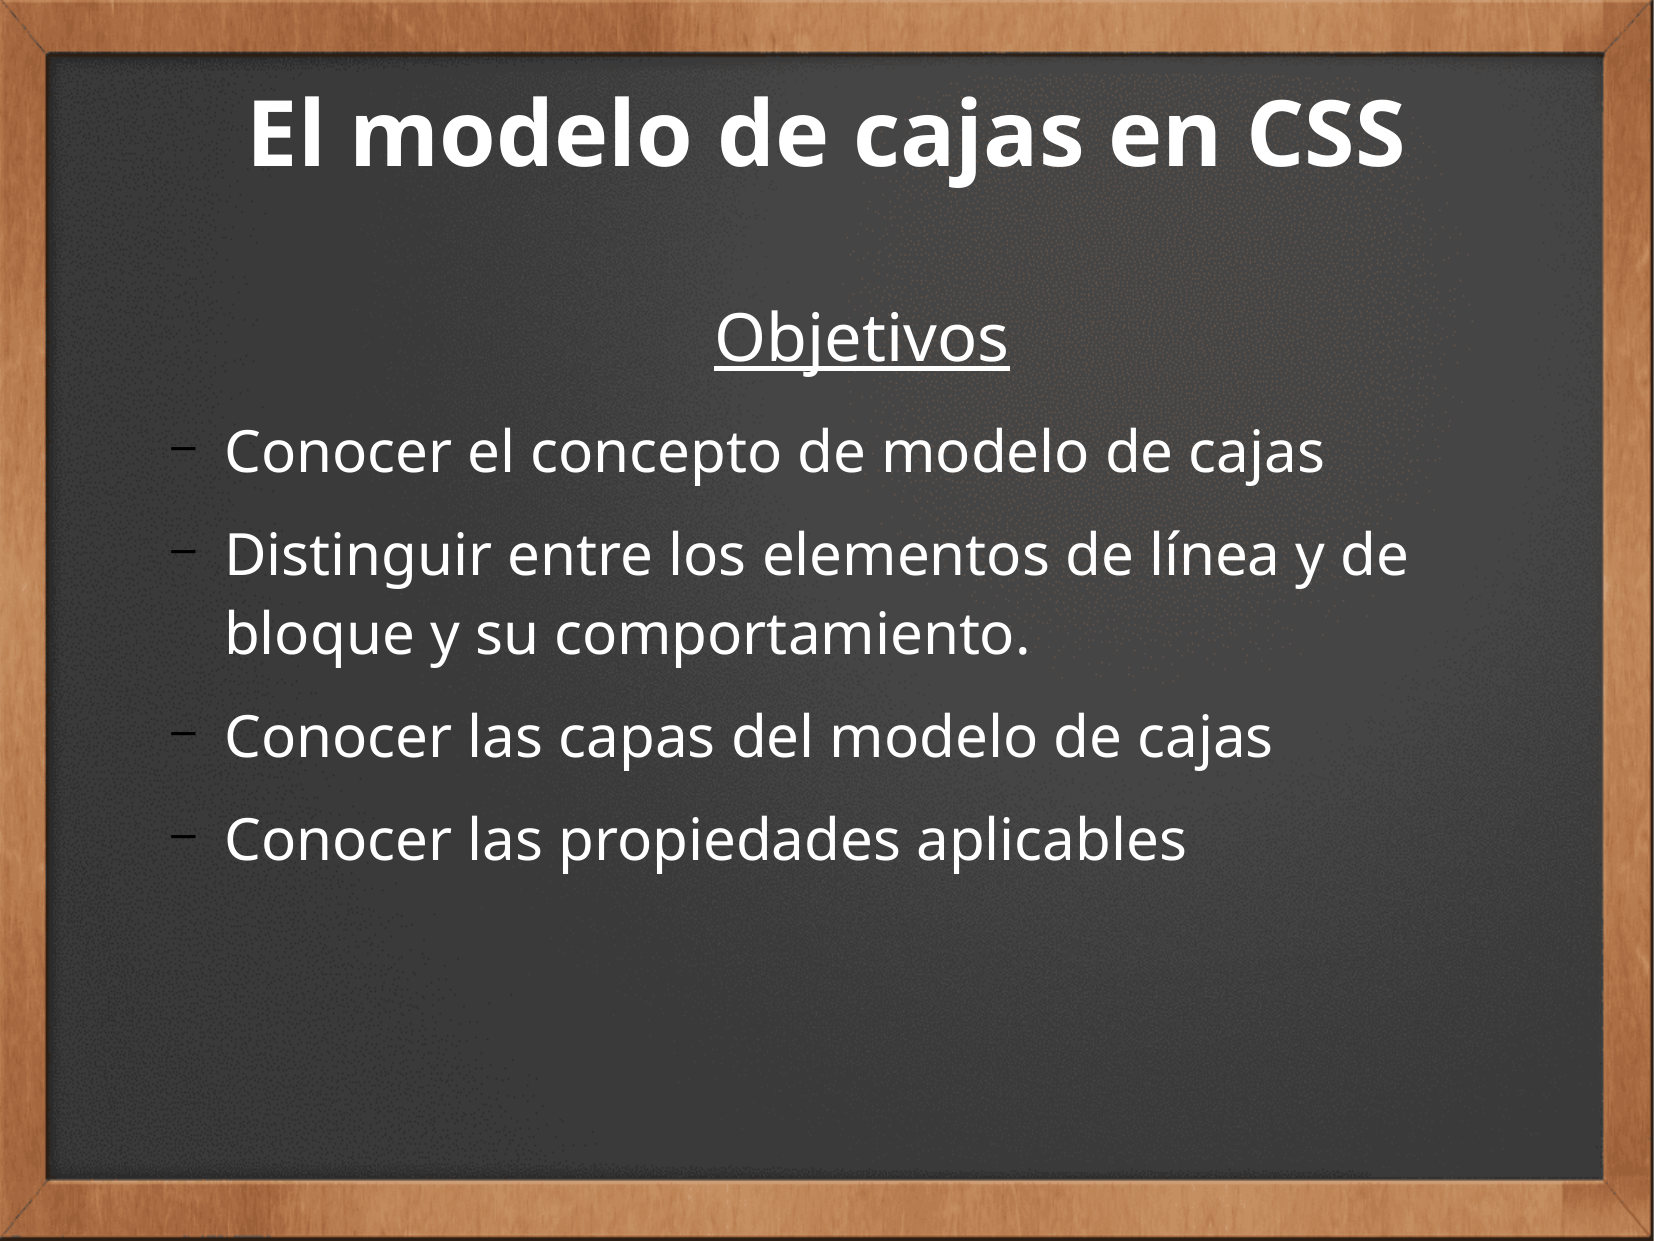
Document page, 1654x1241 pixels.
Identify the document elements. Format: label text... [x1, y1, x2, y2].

list Objetivos Conocer el concepto de modelo de cajas Distinguir entre los elementos de línea y de bloque y su comportamiento. Conocer las capas del modelo de cajas Conocer las propiedades aplicables [82, 290, 1571, 1010]
title El modelo de cajas en CSS [82, 47, 1571, 216]
picture [0, 0, 1654, 1241]
